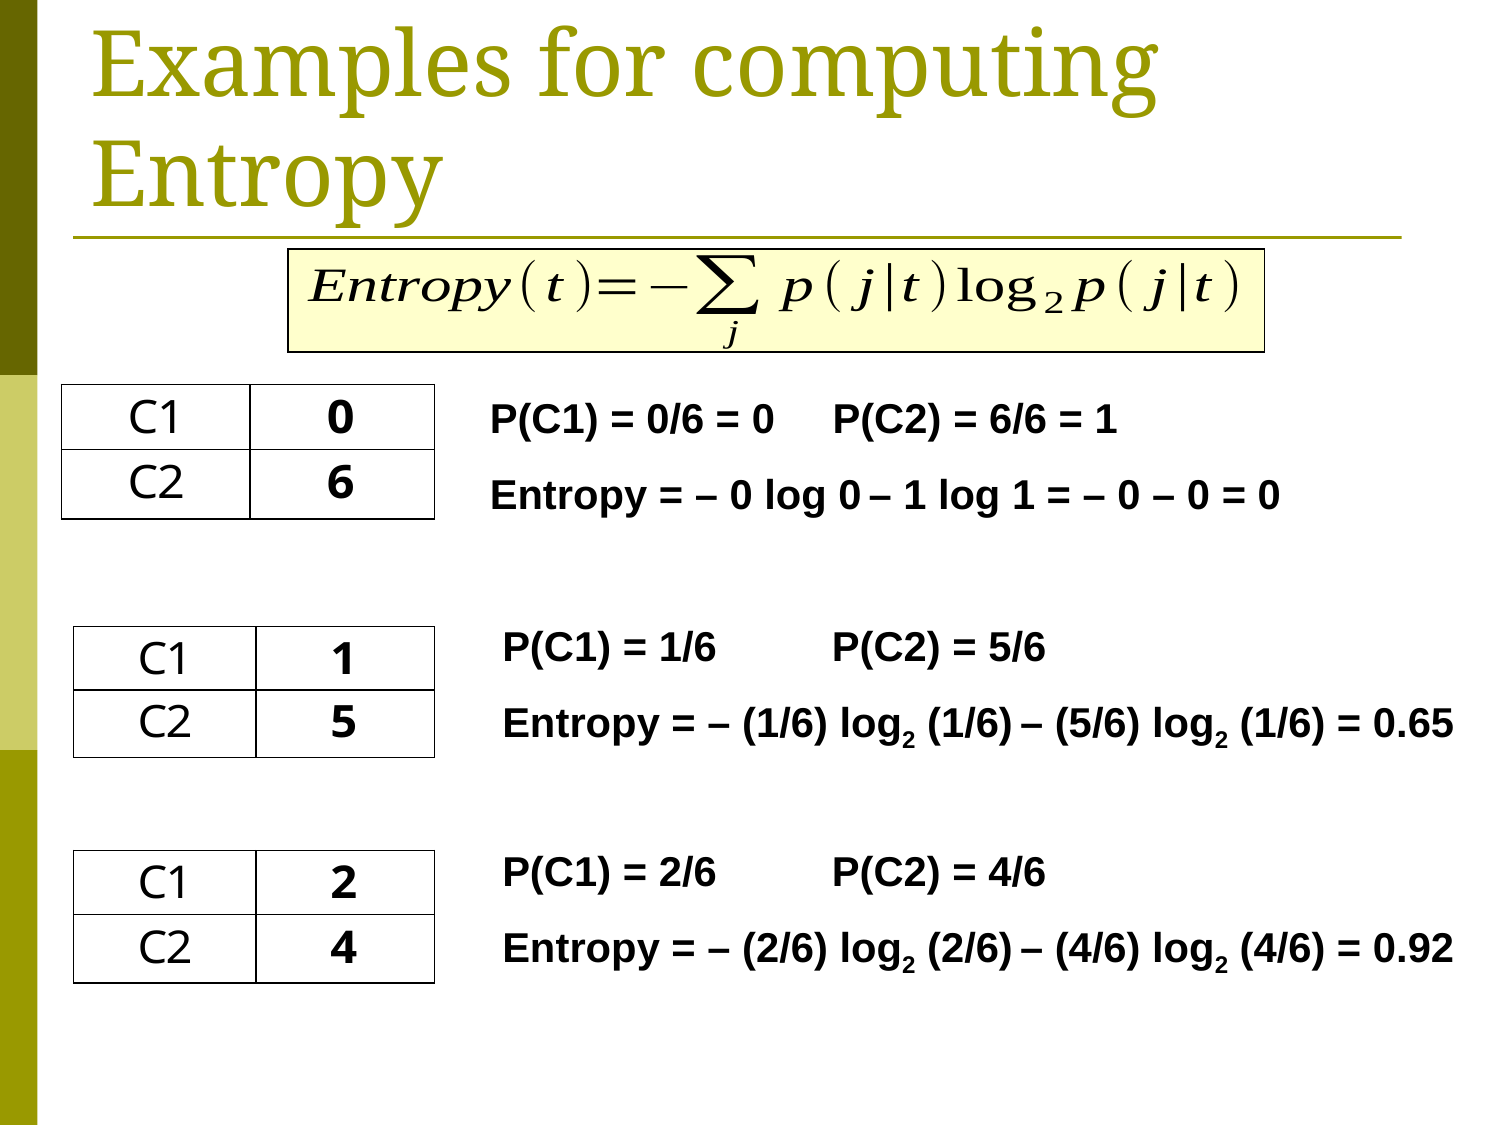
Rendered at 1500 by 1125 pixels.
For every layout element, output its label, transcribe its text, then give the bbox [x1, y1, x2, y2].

chart [288, 249, 1264, 352]
chart [50, 383, 438, 538]
text_box P(C1) = 0/6 = 0 P(C2) = 6/6 = 1 Entropy = – 0 log 0 – 1 log 1 = – 0 – 0 = 0 [474, 383, 1451, 526]
chart [62, 849, 438, 1004]
title Examples for computing Entropy [75, 45, 1426, 233]
chart [62, 626, 438, 775]
text_box P(C1) = 1/6 P(C2) = 5/6 Entropy = – (1/6) log2 (1/6) – (5/6) log2 (1/6) = 0.65 [487, 612, 1500, 761]
text_box P(C1) = 2/6 P(C2) = 4/6 Entropy = – (2/6) log2 (2/6) – (4/6) log2 (4/6) = 0.92 [487, 837, 1500, 986]
